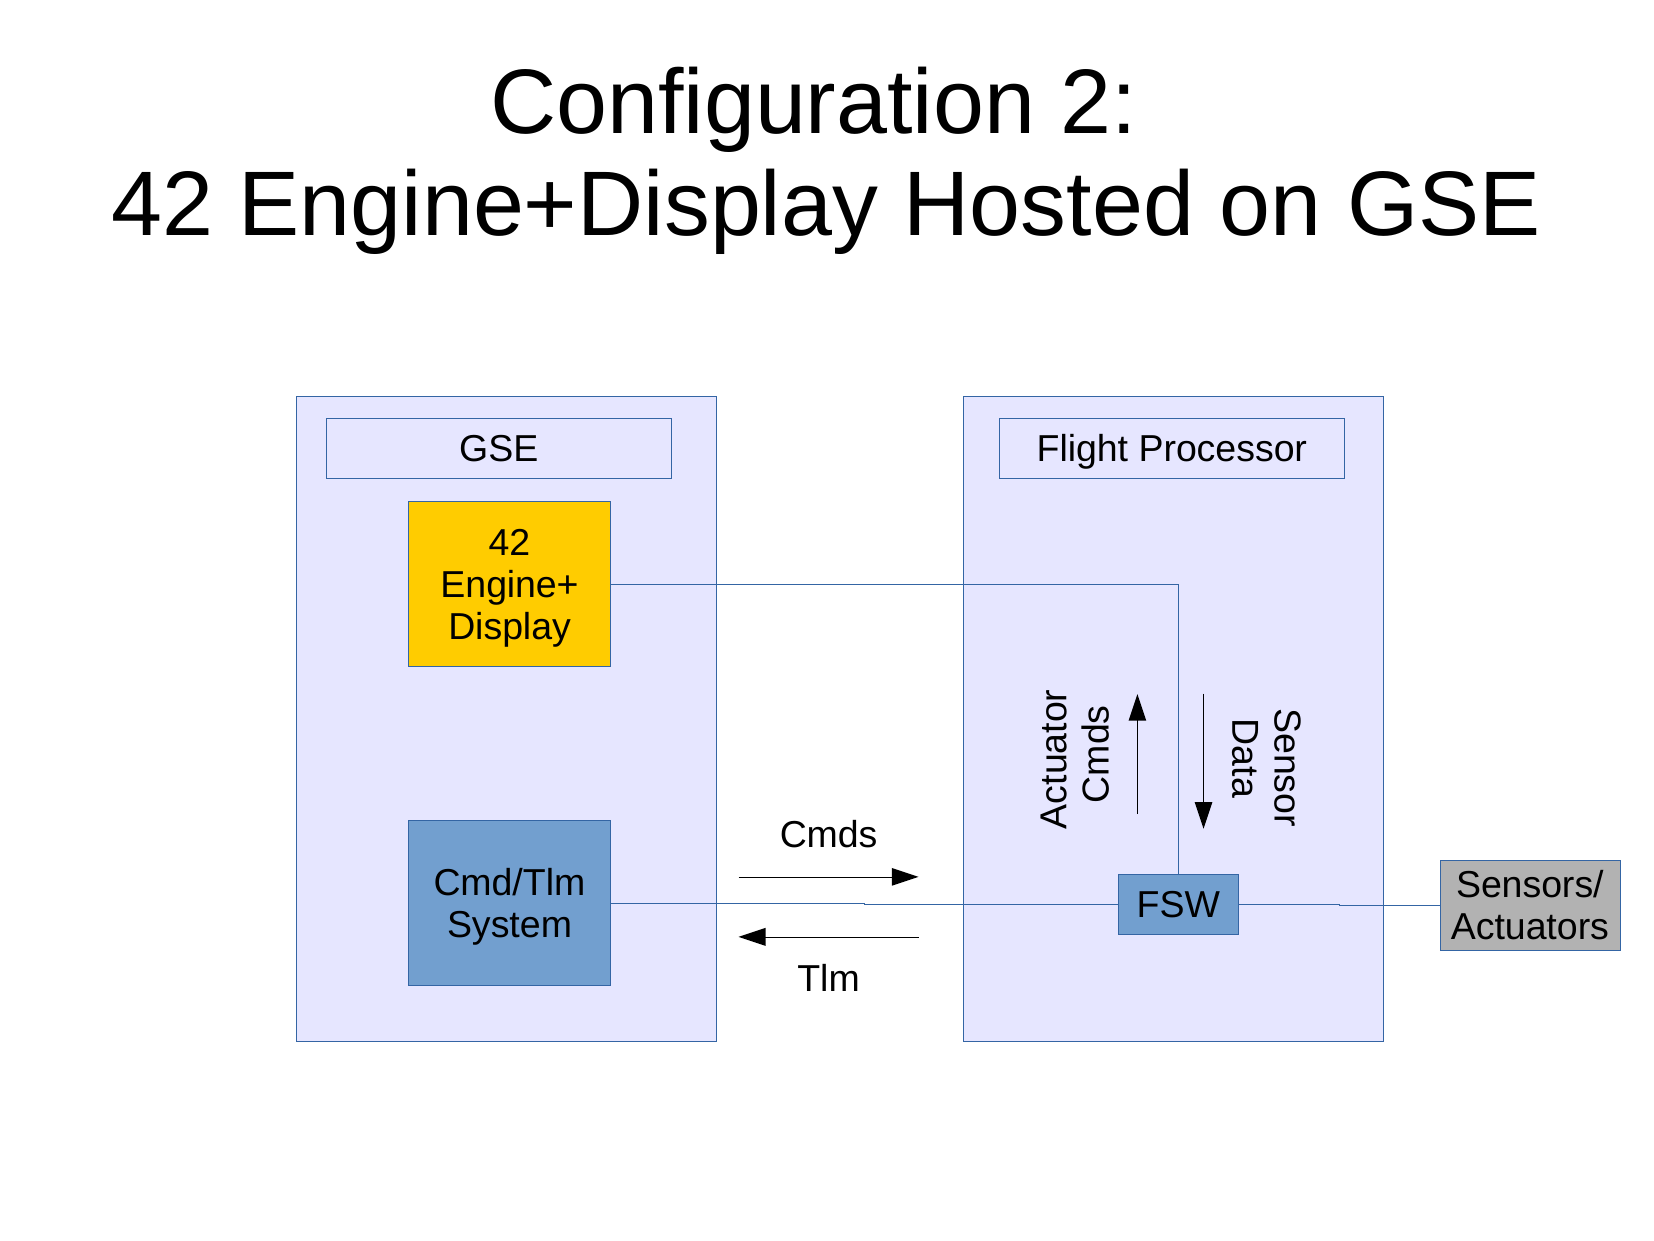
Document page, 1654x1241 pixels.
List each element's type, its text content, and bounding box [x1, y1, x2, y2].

text_box 42 Engine+ Display [408, 501, 611, 667]
title Configuration 2: 42 Engine+Display Hosted on GSE [82, 49, 1571, 257]
text_box [963, 585, 1178, 904]
text_box [963, 396, 1384, 905]
text_box Flight Processor [999, 418, 1345, 479]
text_box GSE [326, 418, 672, 479]
text_box [963, 905, 1384, 1042]
text_box Sensors/ Actuators [1440, 860, 1621, 951]
text_box Cmd/Tlm System [408, 820, 611, 986]
text_box FSW [1118, 874, 1239, 935]
text_box [296, 396, 717, 1042]
